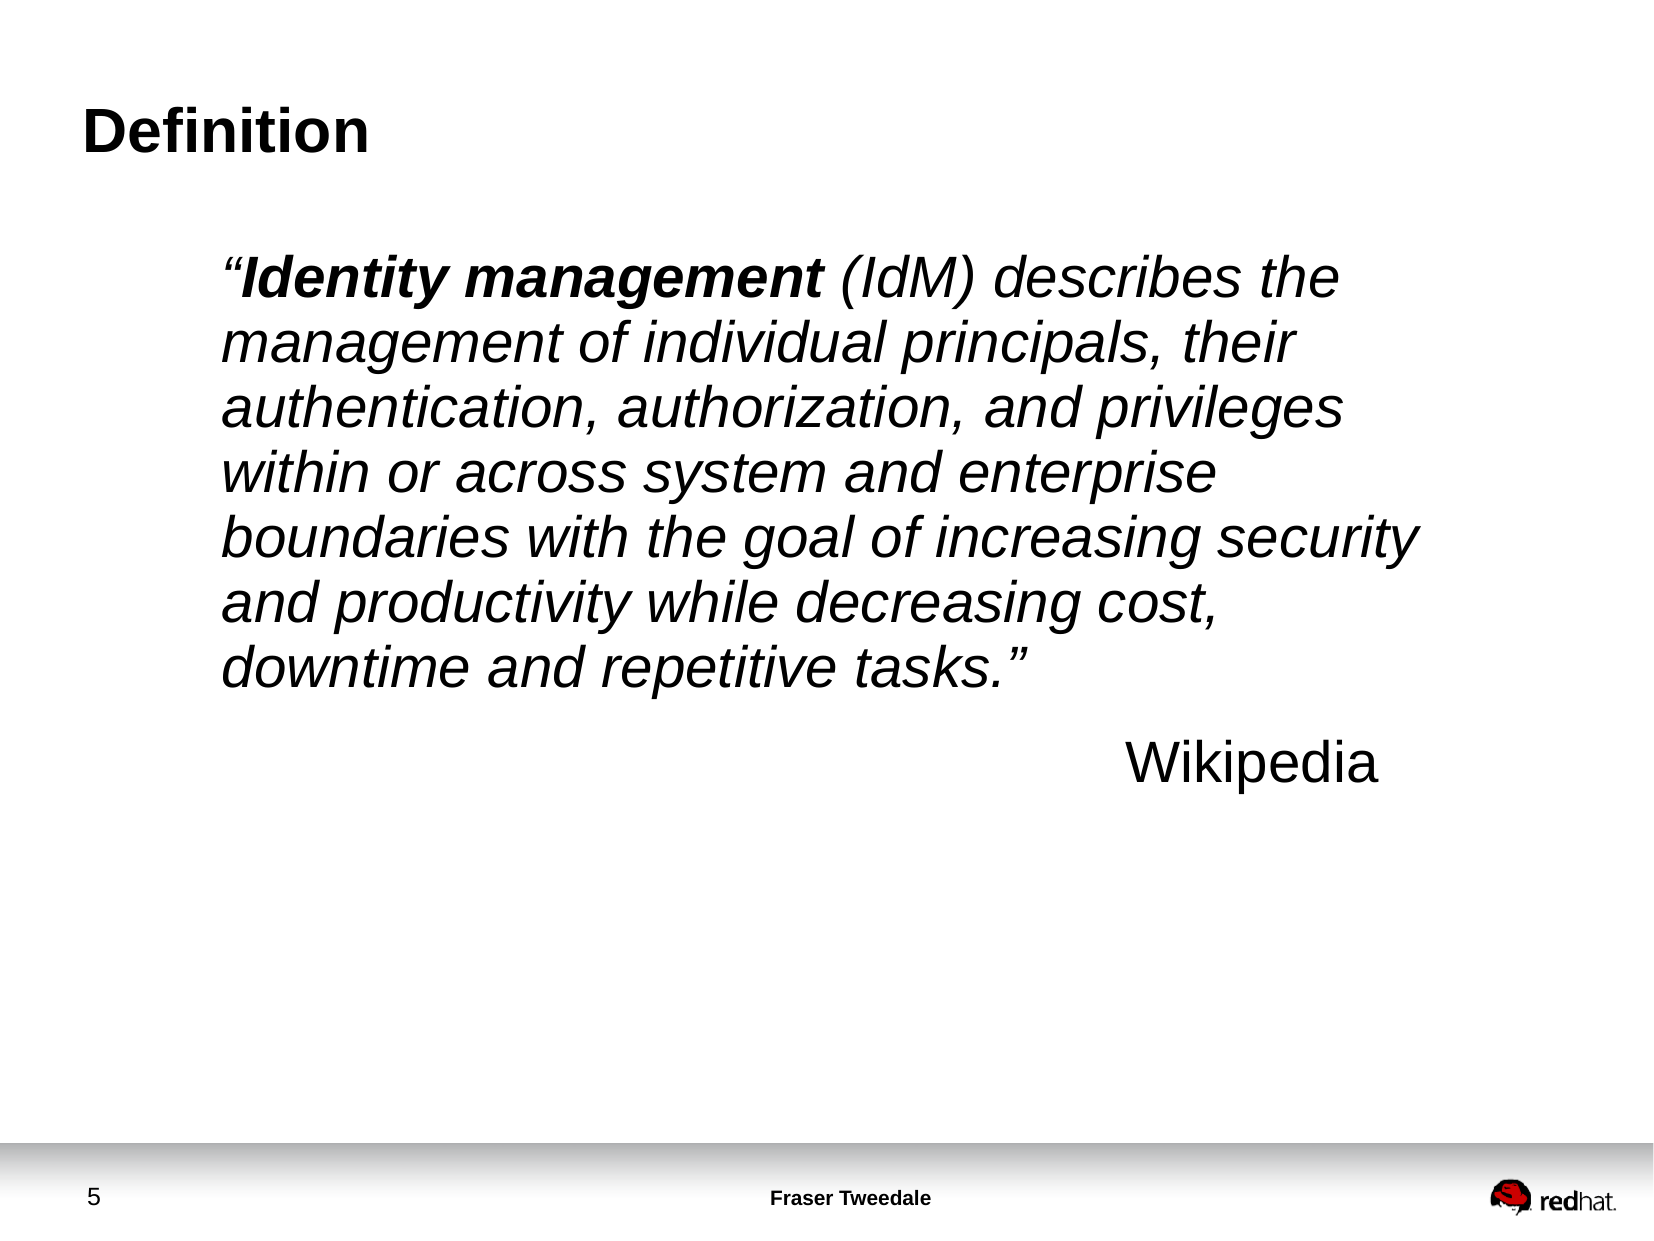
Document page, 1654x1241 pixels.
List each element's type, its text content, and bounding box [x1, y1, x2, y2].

list “Identity management (IdM) describes the management of individual principals, their authentication, authorization, and privileges within or across system and enterprise boundaries with the goal of increasing security and productivity while decreasing cost, downtime and repetitive tasks.” Wikipedia [86, 244, 1576, 1039]
title Definition [82, 37, 1571, 226]
picture [0, 1143, 1654, 1241]
